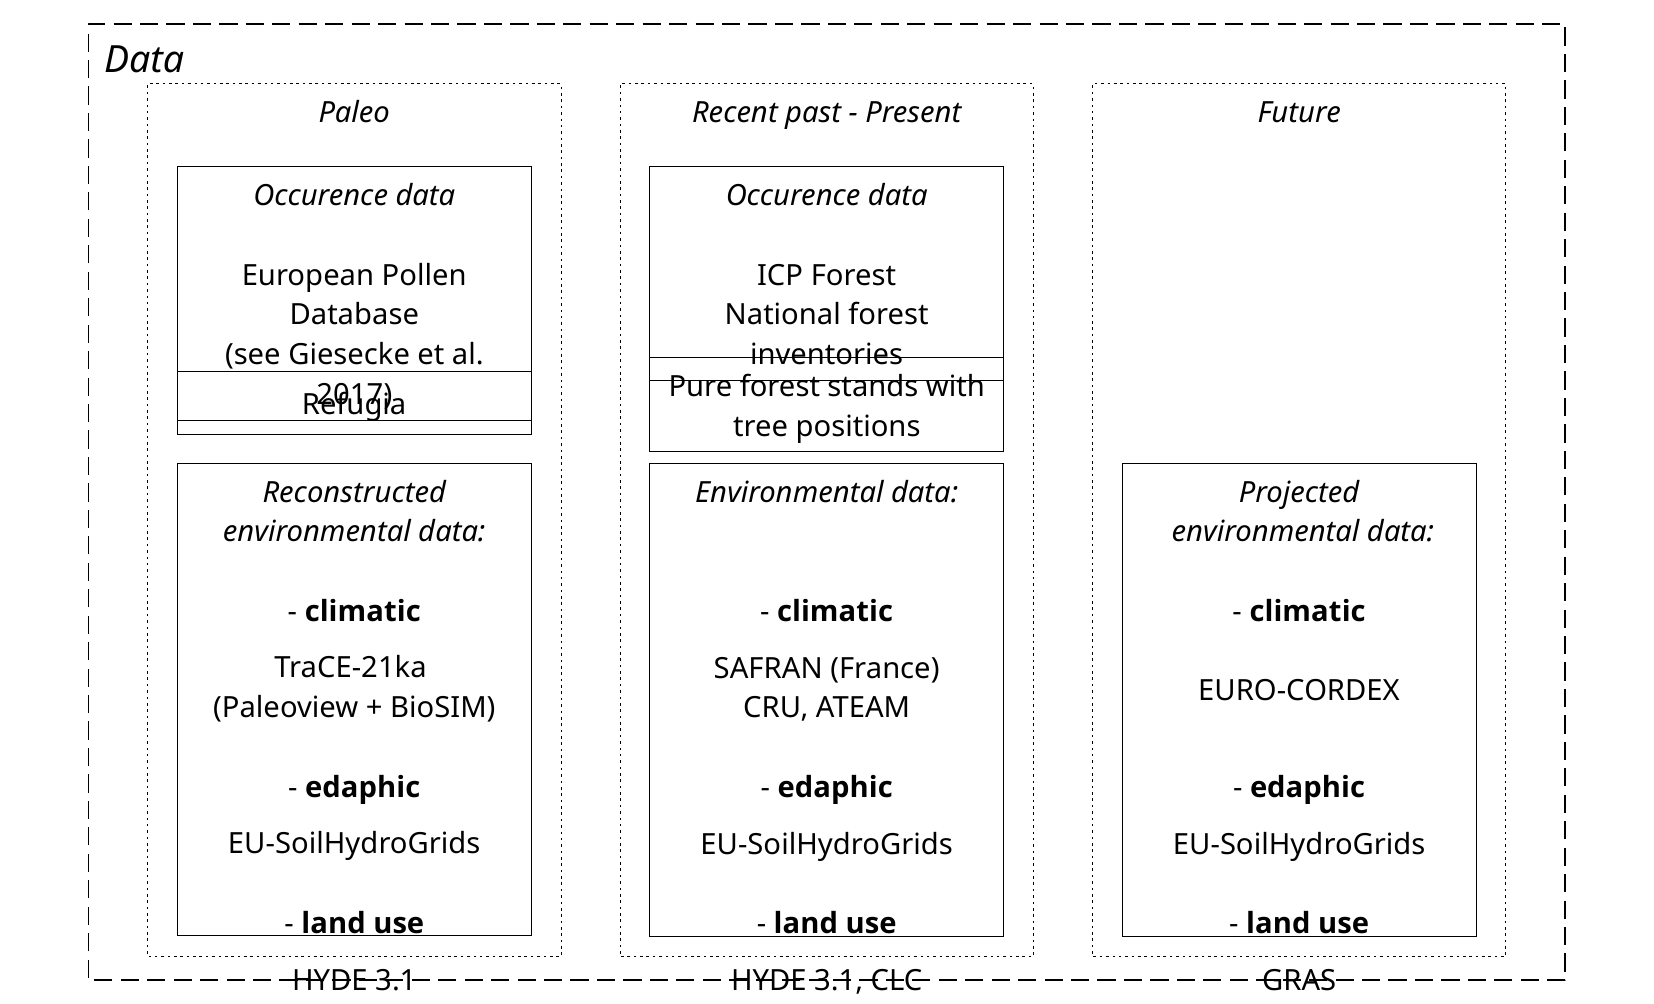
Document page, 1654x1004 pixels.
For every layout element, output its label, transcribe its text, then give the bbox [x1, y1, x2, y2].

text_box Future [1092, 83, 1506, 957]
text_box Pure forest stands with tree positions [649, 360, 1004, 449]
text_box Data [335, 971, 347, 981]
text_box Paleo [147, 83, 562, 957]
text_box Projected environmental data: - climatic EURO-CORDEX - edaphic EU-SoilHydroGrids - land use GRAS [1122, 463, 1477, 937]
text_box Reconstructed environmental data: - climatic TraCE-21ka (Paleoview + BioSIM) - edaphic EU-SoilHydroGrids - land use HYDE 3.1 [177, 463, 532, 936]
text_box Environmental data: - climatic SAFRAN (France) CRU, ATEAM - edaphic EU-SoilHydroGrids - land use HYDE 3.1, CLC [649, 463, 1004, 937]
text_box Refugia [177, 371, 532, 435]
text_box Occurence data European Pollen Database (see Giesecke et al. 2017) [177, 166, 532, 343]
text_box Recent past - Present [620, 83, 1034, 957]
text_box Data [88, 23, 1565, 981]
text_box Occurence data ICP Forest National forest inventories [649, 166, 1004, 343]
text_box Data [774, 971, 786, 981]
